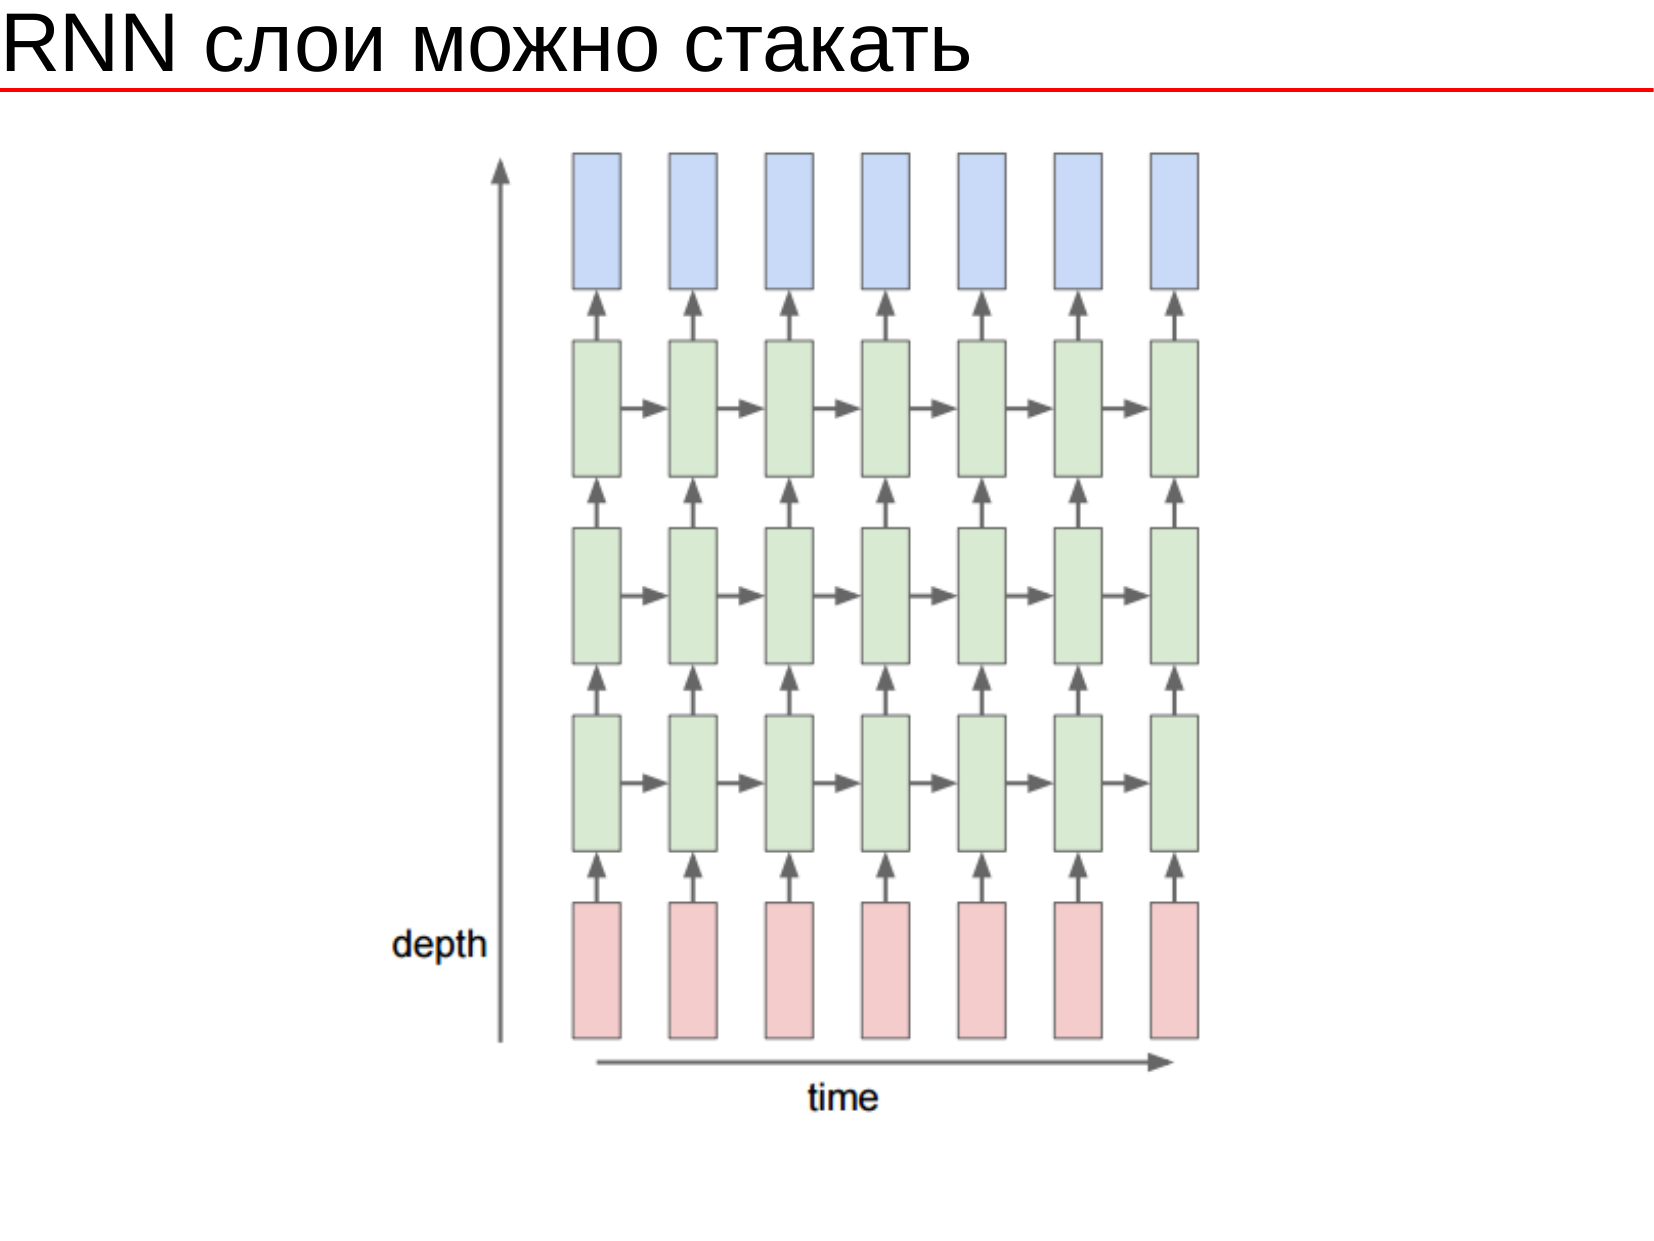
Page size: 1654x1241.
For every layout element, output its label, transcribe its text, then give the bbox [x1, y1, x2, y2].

title RNN слои можно стакать [0, 0, 1489, 90]
picture [385, 149, 1216, 1117]
